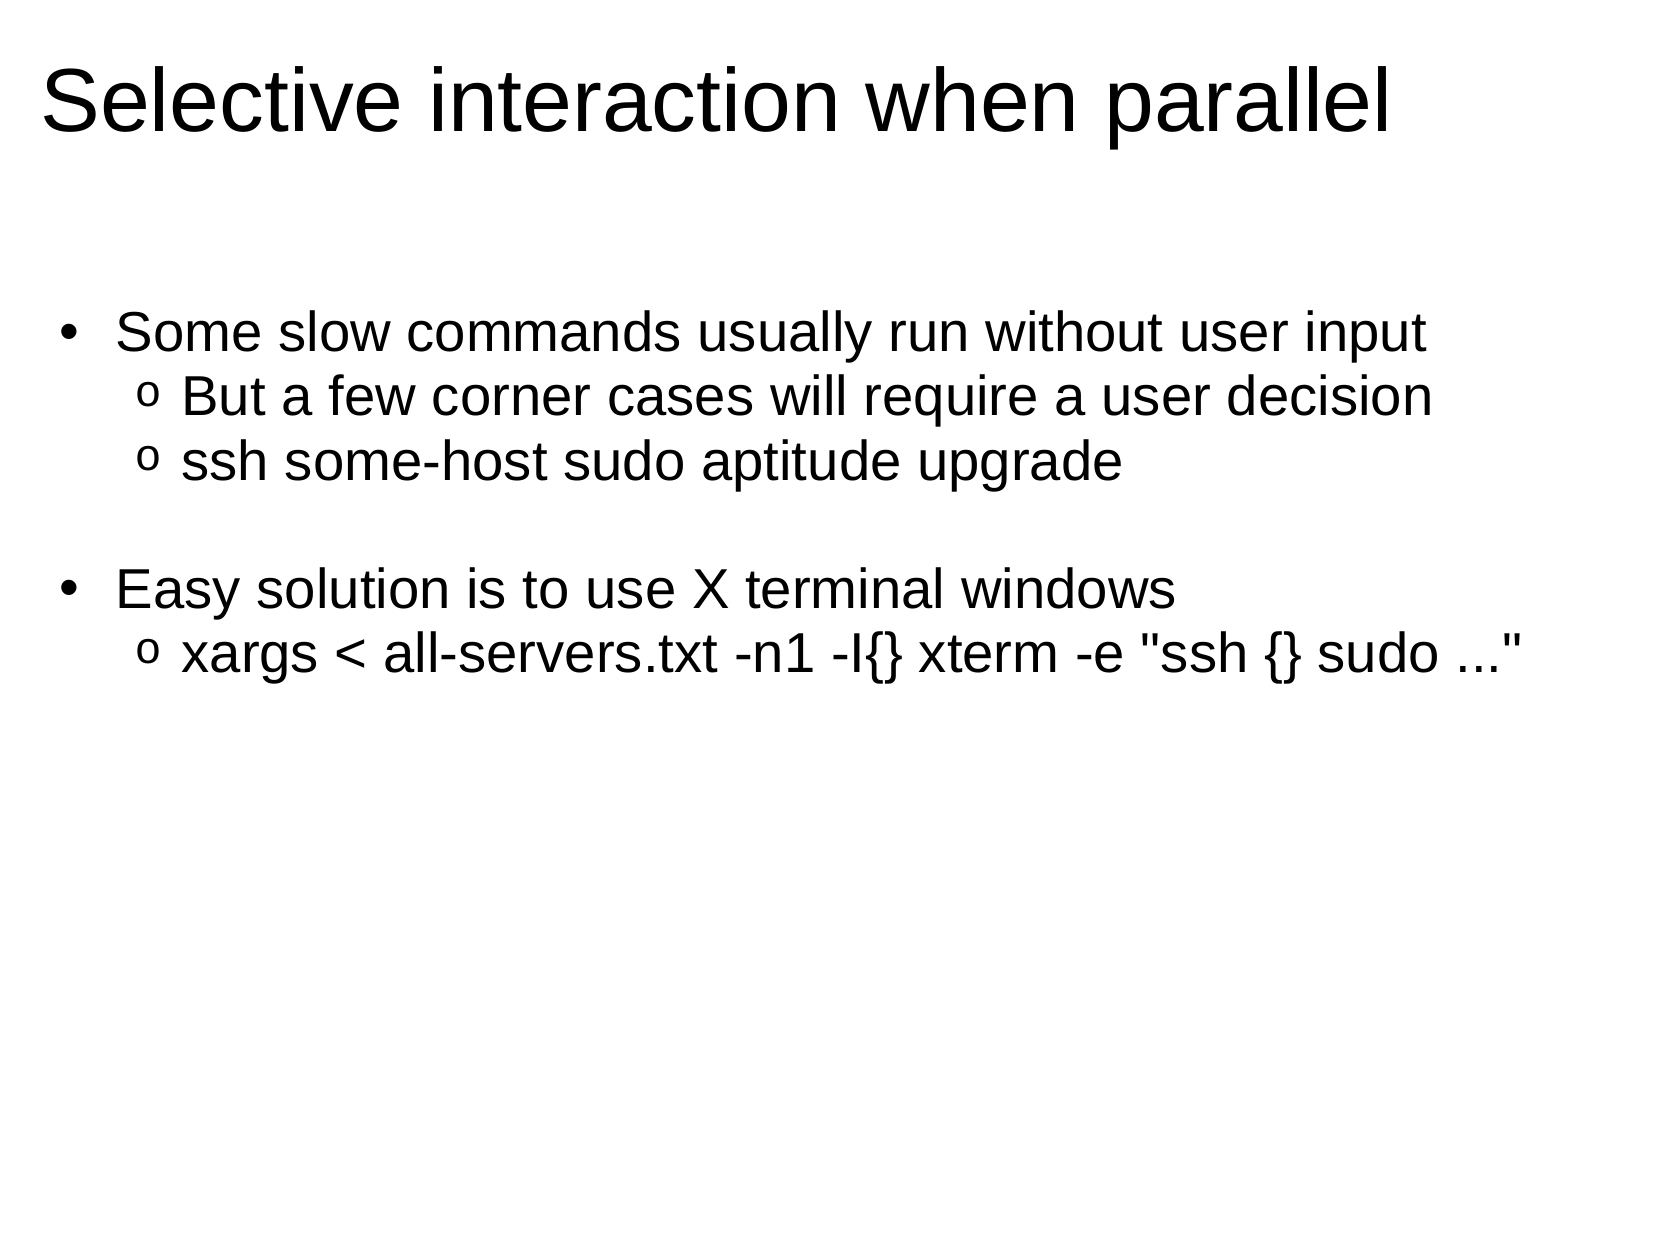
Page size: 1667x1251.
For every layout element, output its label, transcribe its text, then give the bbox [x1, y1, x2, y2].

list Some slow commands usually run without user input But a few corner cases will require a user decision ssh some-host sudo aptitude upgrade Easy solution is to use X terminal windows xargs < all-servers.txt -n1 -I{} xterm -e "ssh {} sudo ..." [40, 300, 1626, 1238]
title Selective interaction when parallel [40, 50, 1627, 201]
